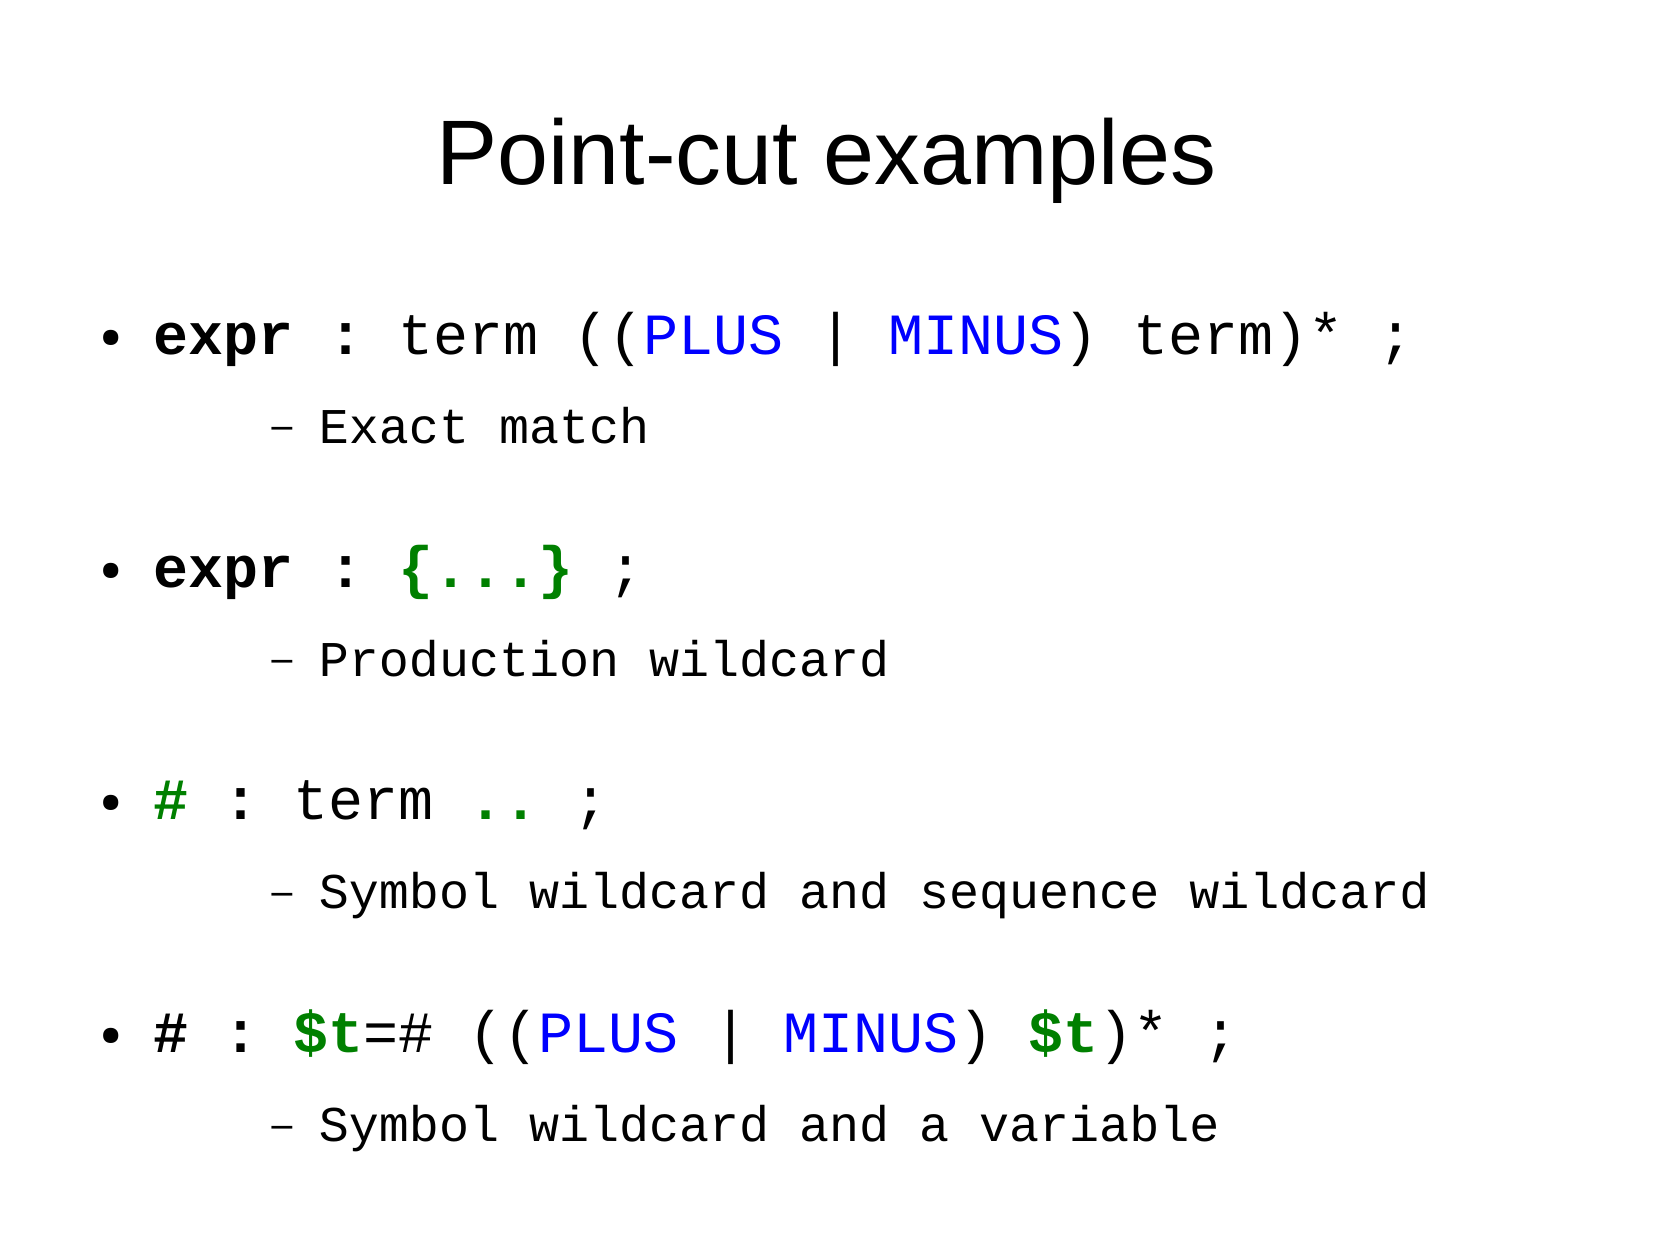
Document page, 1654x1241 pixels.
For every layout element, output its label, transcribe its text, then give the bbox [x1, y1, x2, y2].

list expr : term ((PLUS | MINUS) term)* ; Exact match expr : {...} ; Production wildcard # : term .. ; Symbol wildcard and sequence wildcard # : $t=# ((PLUS | MINUS) $t)* ; Symbol wildcard and a variable [82, 306, 1571, 1157]
title Point-cut examples [82, 49, 1571, 257]
